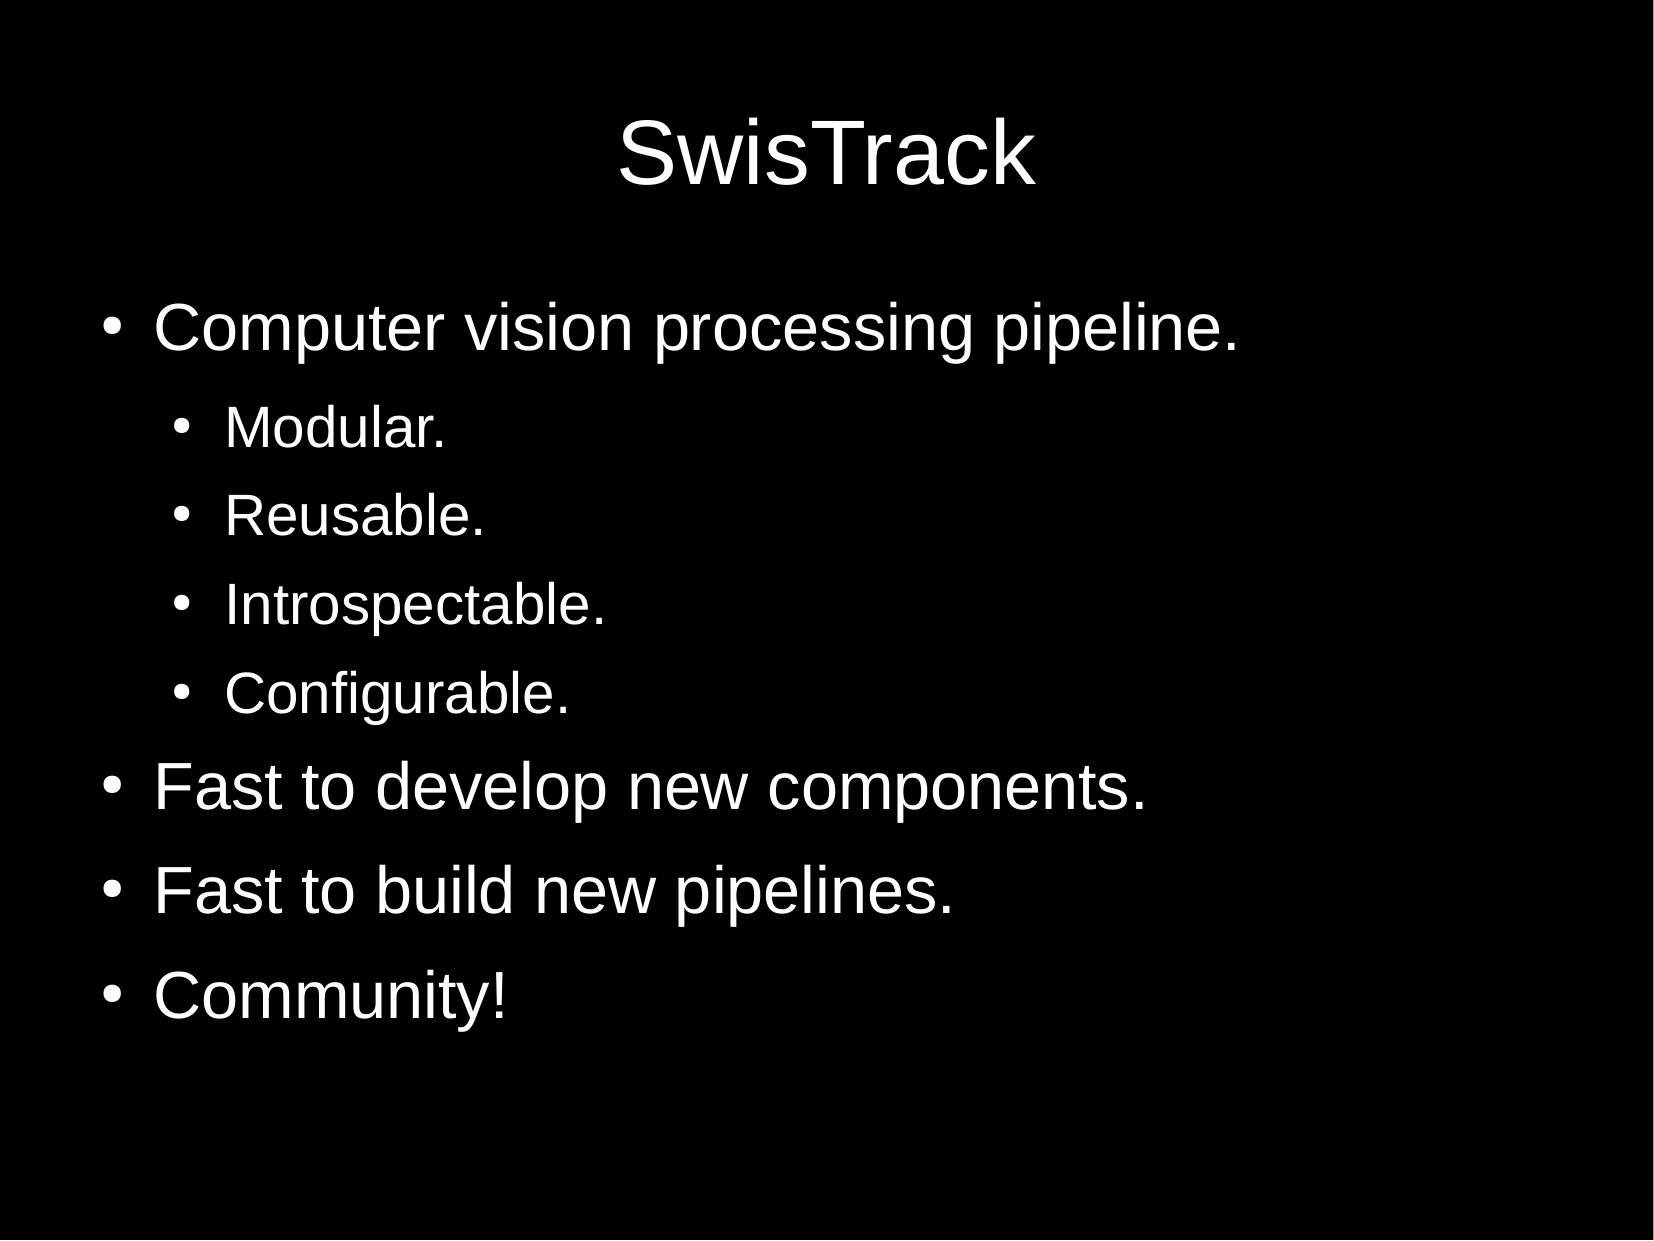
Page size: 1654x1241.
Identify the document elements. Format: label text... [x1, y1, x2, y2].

title SwisTrack [82, 49, 1571, 257]
list Computer vision processing pipeline. Modular. Reusable. Introspectable. Configurable. Fast to develop new components. Fast to build new pipelines. Community! [82, 290, 1571, 1109]
